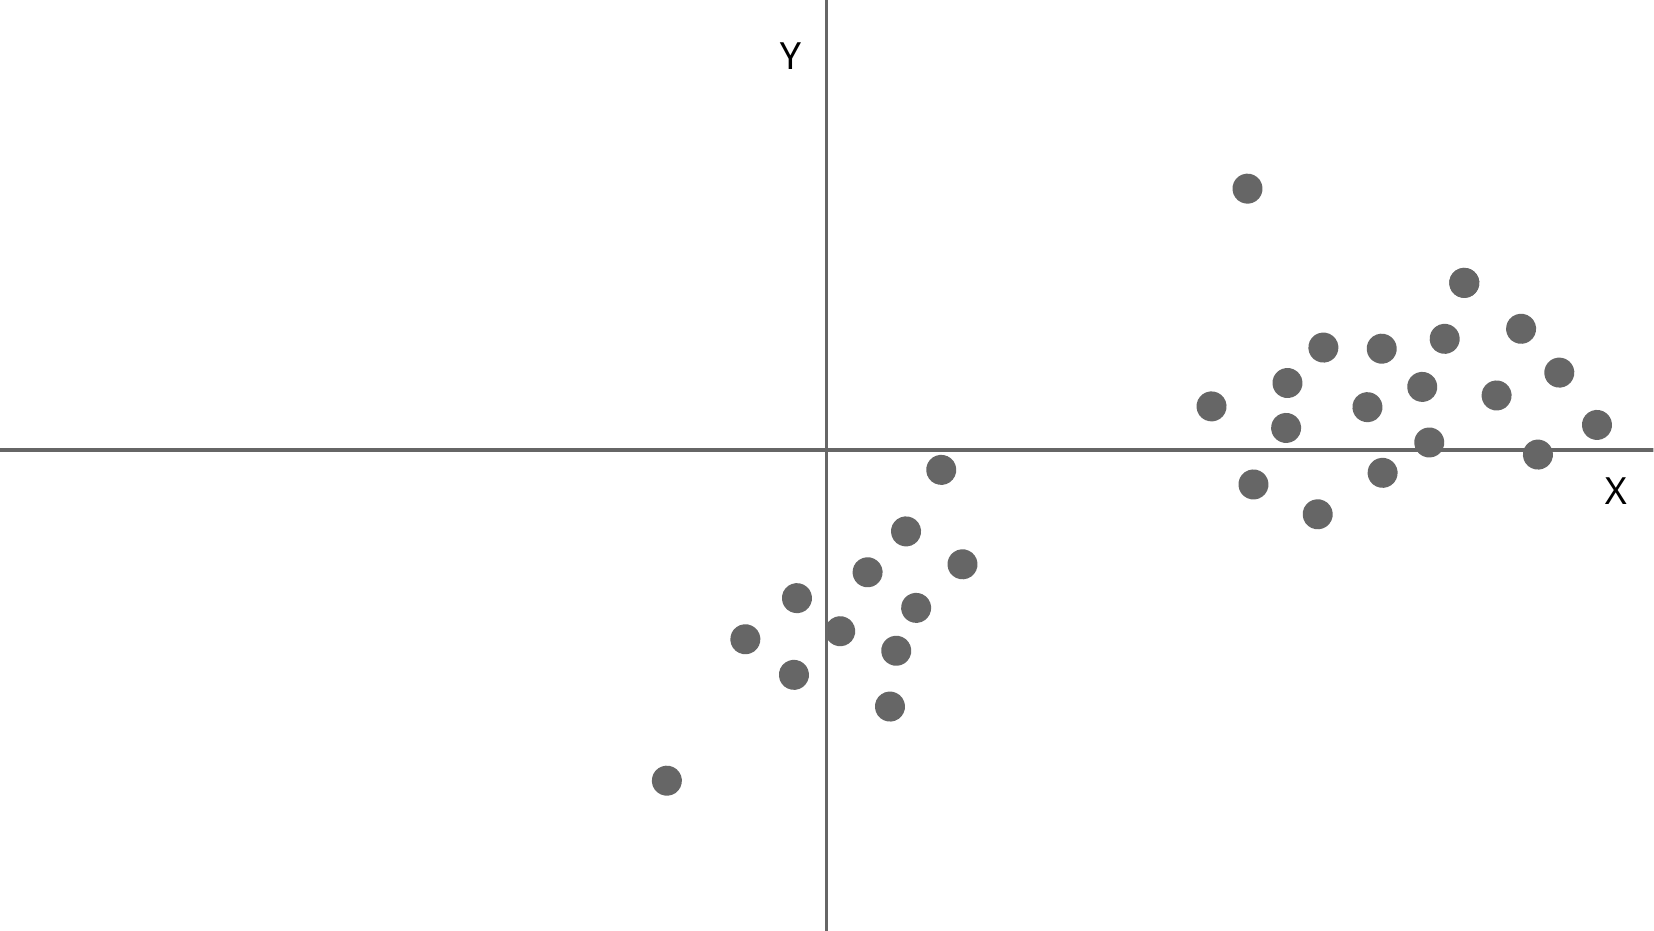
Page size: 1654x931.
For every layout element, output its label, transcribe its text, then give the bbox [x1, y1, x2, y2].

text_box [891, 516, 922, 547]
text_box [1366, 333, 1397, 364]
text_box [1582, 409, 1612, 440]
text_box [1272, 368, 1303, 398]
text_box [1308, 332, 1339, 363]
text_box [926, 454, 957, 485]
text_box [1449, 267, 1480, 298]
text_box [1414, 427, 1445, 458]
text_box [1481, 380, 1512, 411]
text_box [875, 691, 905, 722]
text_box [947, 549, 978, 580]
text_box [730, 624, 761, 655]
text_box Y [765, 22, 826, 76]
text_box [1407, 371, 1438, 402]
text_box [782, 583, 812, 614]
text_box [1271, 412, 1302, 443]
text_box [1302, 499, 1333, 530]
text_box [778, 659, 809, 690]
text_box [1232, 173, 1263, 204]
text_box [1506, 313, 1537, 344]
text_box [1196, 391, 1227, 422]
text_box [1352, 392, 1383, 423]
text_box [1238, 469, 1269, 500]
text_box [1367, 457, 1398, 488]
text_box [1522, 439, 1553, 470]
text_box [825, 616, 856, 647]
text_box [1429, 323, 1460, 354]
text_box [1544, 357, 1575, 388]
text_box X [1590, 457, 1651, 511]
text_box [852, 557, 883, 588]
text_box [881, 635, 912, 666]
text_box [651, 765, 682, 796]
text_box [901, 592, 932, 623]
